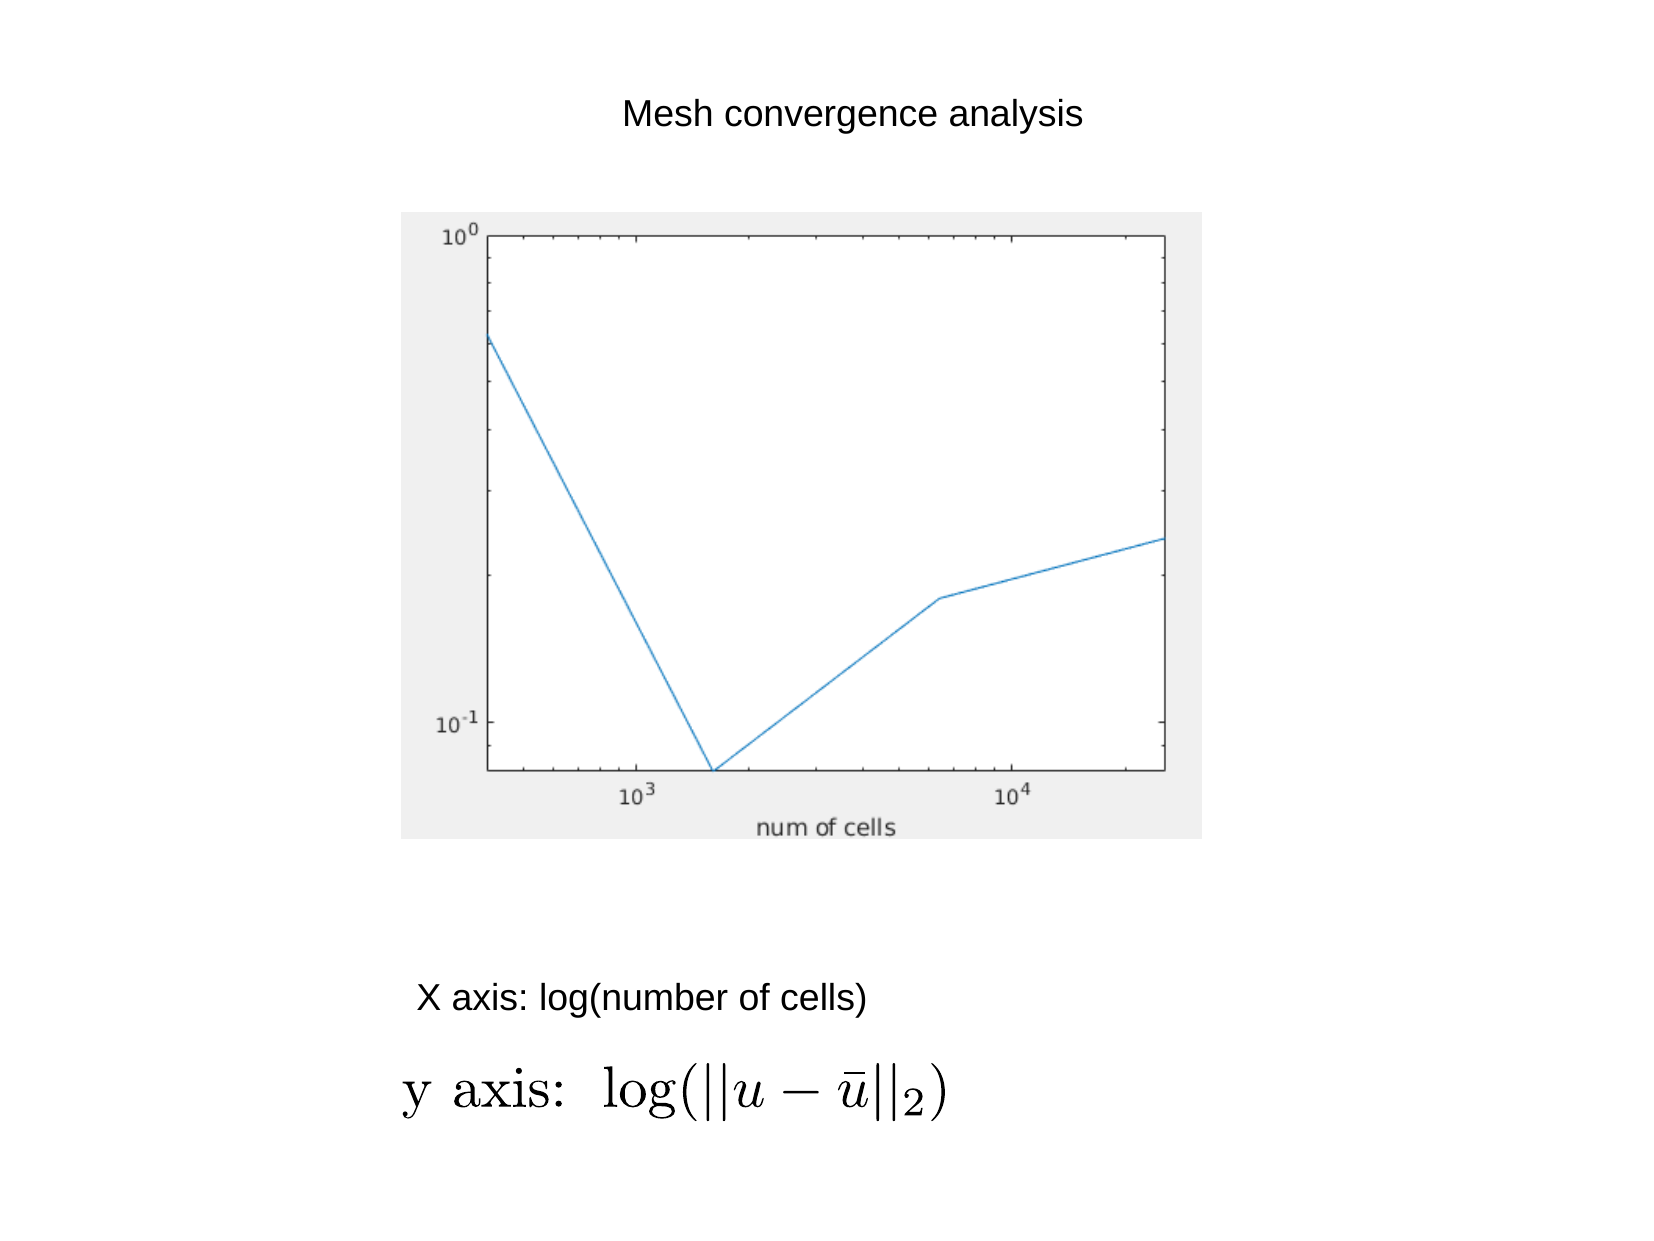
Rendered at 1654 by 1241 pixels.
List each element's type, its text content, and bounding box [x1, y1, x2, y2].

text_box X axis: log(number of cells) [401, 968, 883, 1026]
text_box [402, 1062, 945, 1122]
text_box Mesh convergence analysis [607, 84, 1099, 142]
picture [401, 212, 1202, 839]
